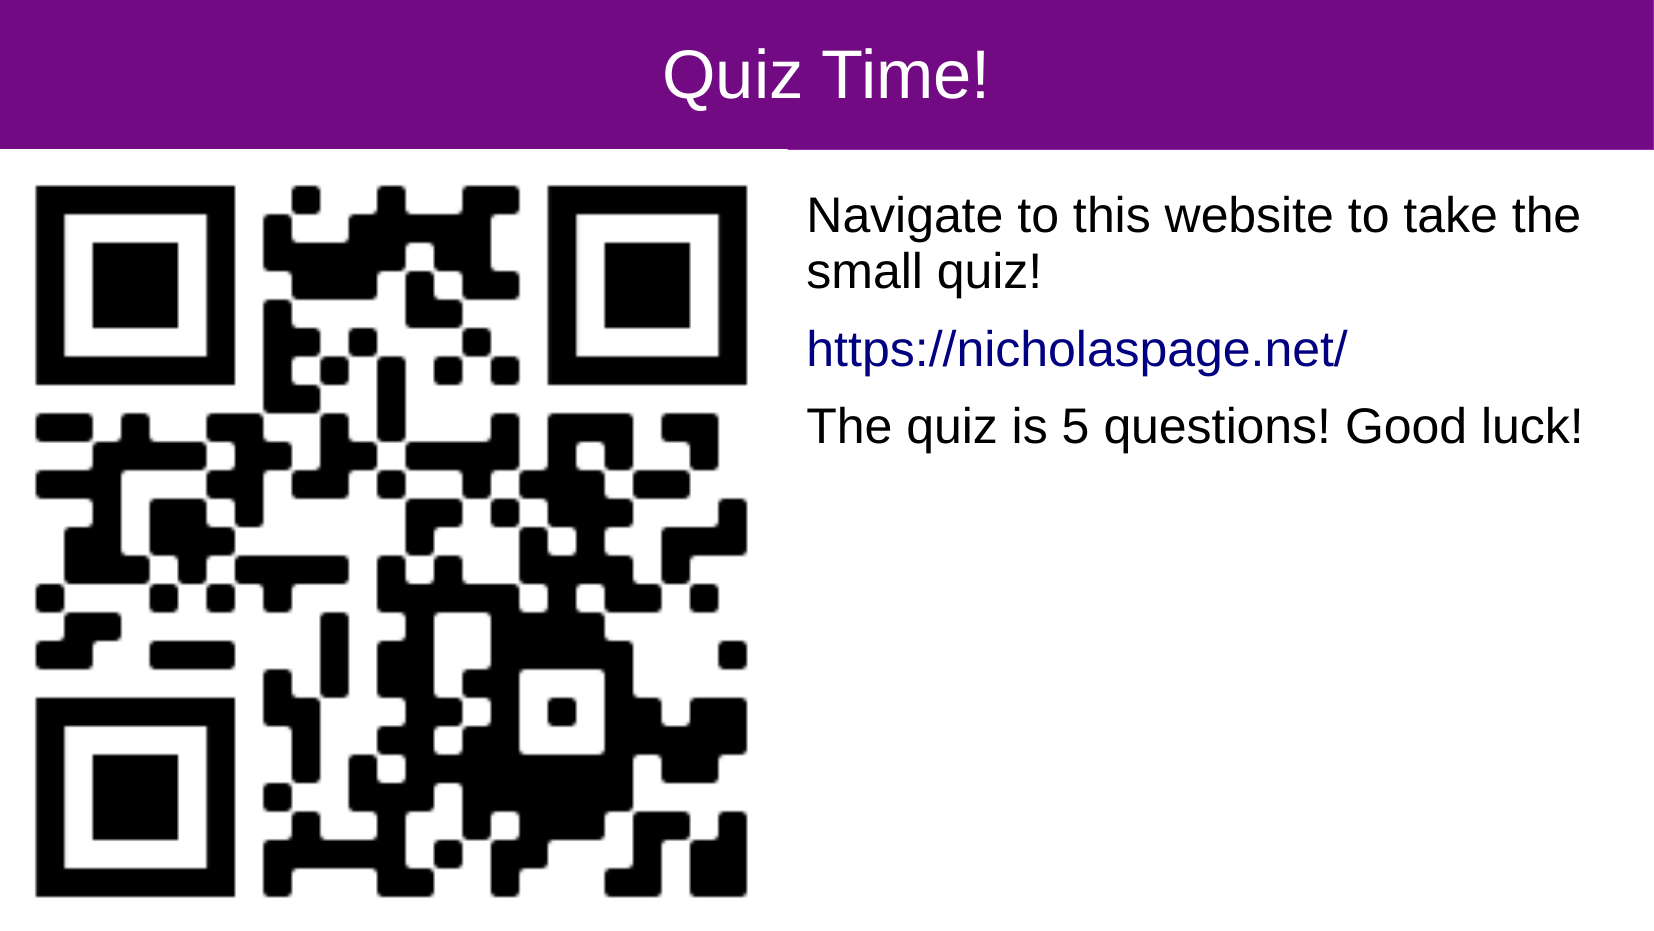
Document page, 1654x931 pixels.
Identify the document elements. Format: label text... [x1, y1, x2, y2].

list Navigate to this website to take the small quiz! https://nicholaspage.net/ The quiz is 5 questions! Good luck! [788, 187, 1650, 727]
title Quiz Time! [82, 0, 1571, 150]
picture [0, 149, 788, 931]
